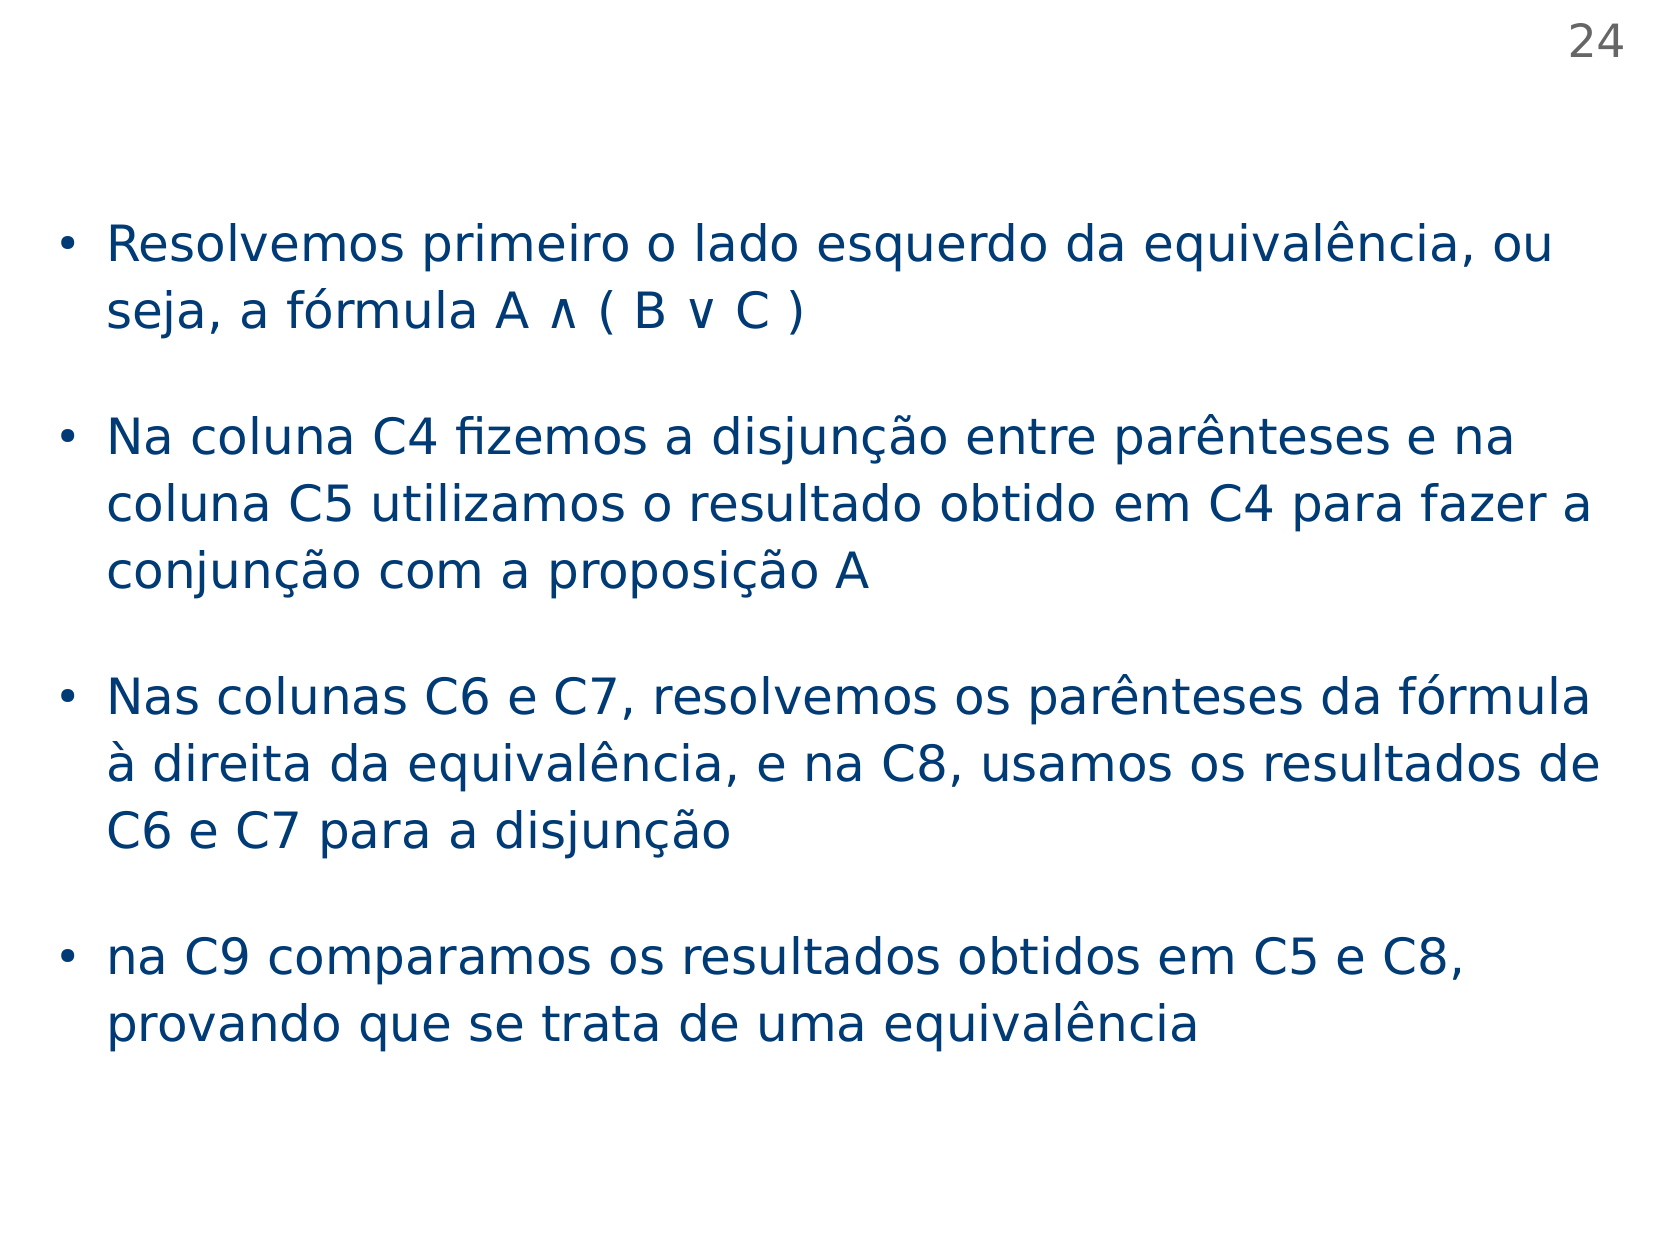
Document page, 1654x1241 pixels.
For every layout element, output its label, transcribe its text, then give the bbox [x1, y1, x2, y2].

list Resolvemos primeiro o lado esquerdo da equivalência, ou seja, a fórmula A ∧ ( B ∨ C ) Na coluna C4 fizemos a disjunção entre parênteses e na coluna C5 utilizamos o resultado obtido em C4 para fazer a conjunção com a proposição A Nas colunas C6 e C7, resolvemos os parênteses da fórmula à direita da equivalência, e na C8, usamos os resultados de C6 e C7 para a disjunção na C9 comparamos os resultados obtidos em C5 e C8, provando que se trata de uma equivalência [59, 206, 1625, 1211]
